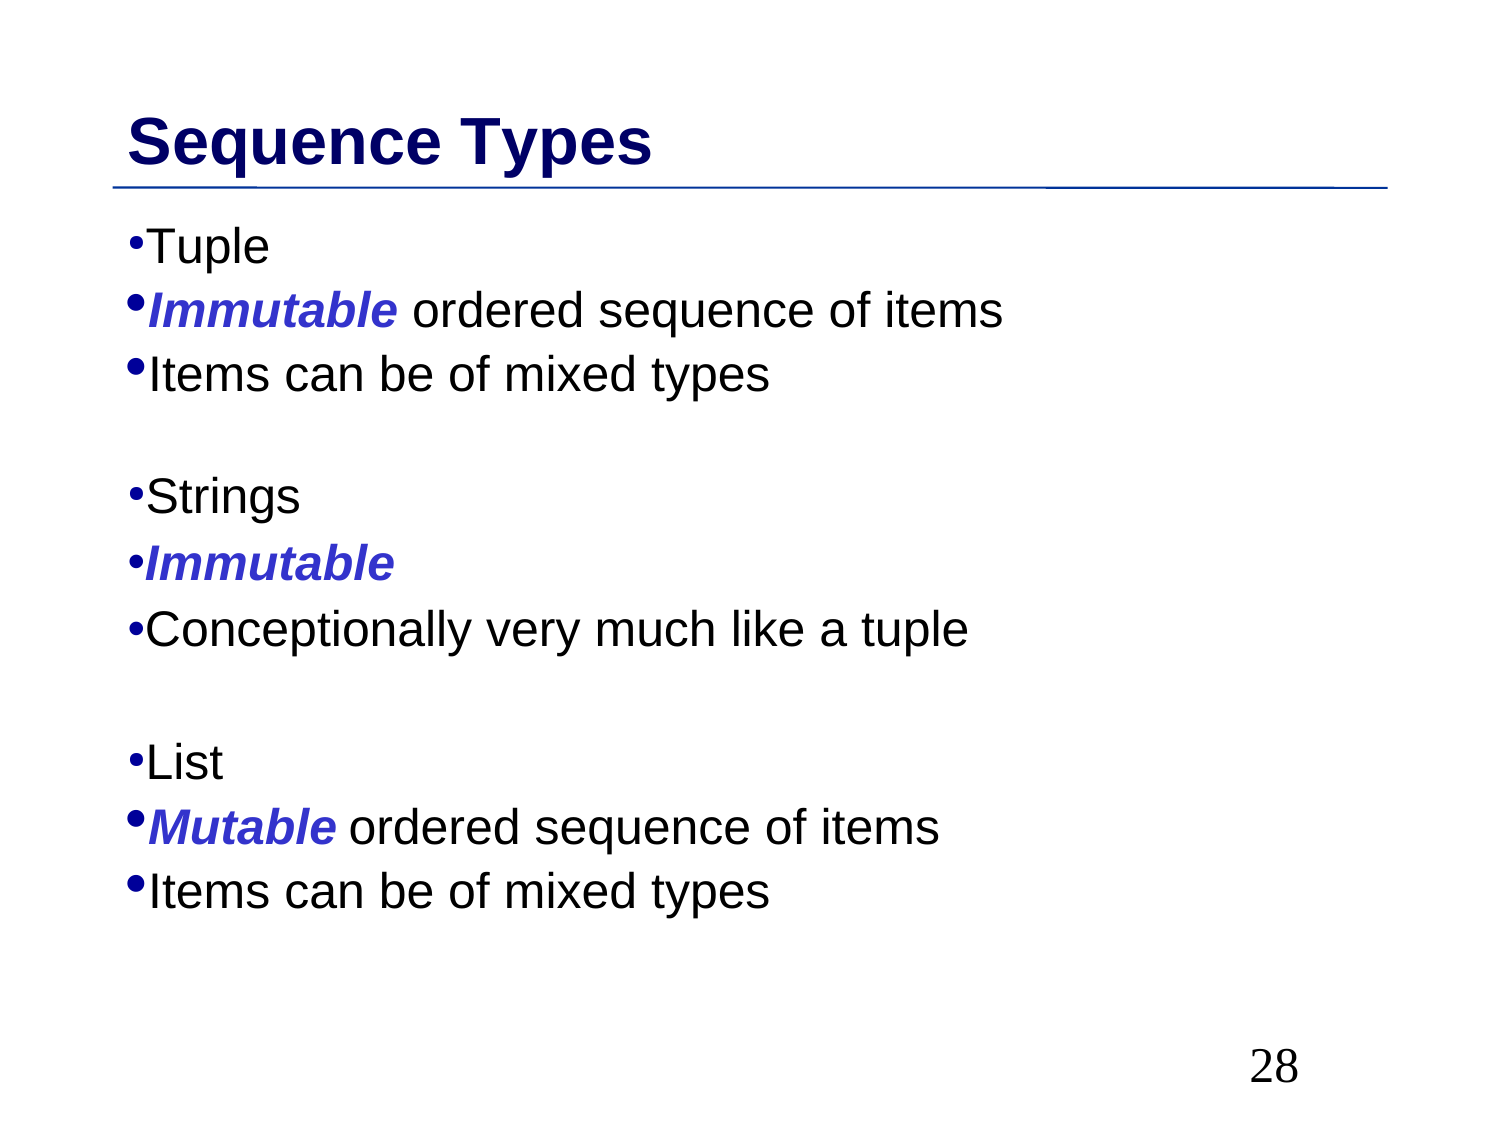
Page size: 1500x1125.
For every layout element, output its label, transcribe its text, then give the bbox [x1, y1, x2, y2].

list Tuple Immutable ordered sequence of items Items can be of mixed types Strings Immutable Conceptionally very much like a tuple List Mutable ordered sequence of items Items can be of mixed types [112, 212, 1388, 1063]
text_box [1074, 1063, 1387, 1125]
title Sequence Types [112, 89, 1388, 185]
